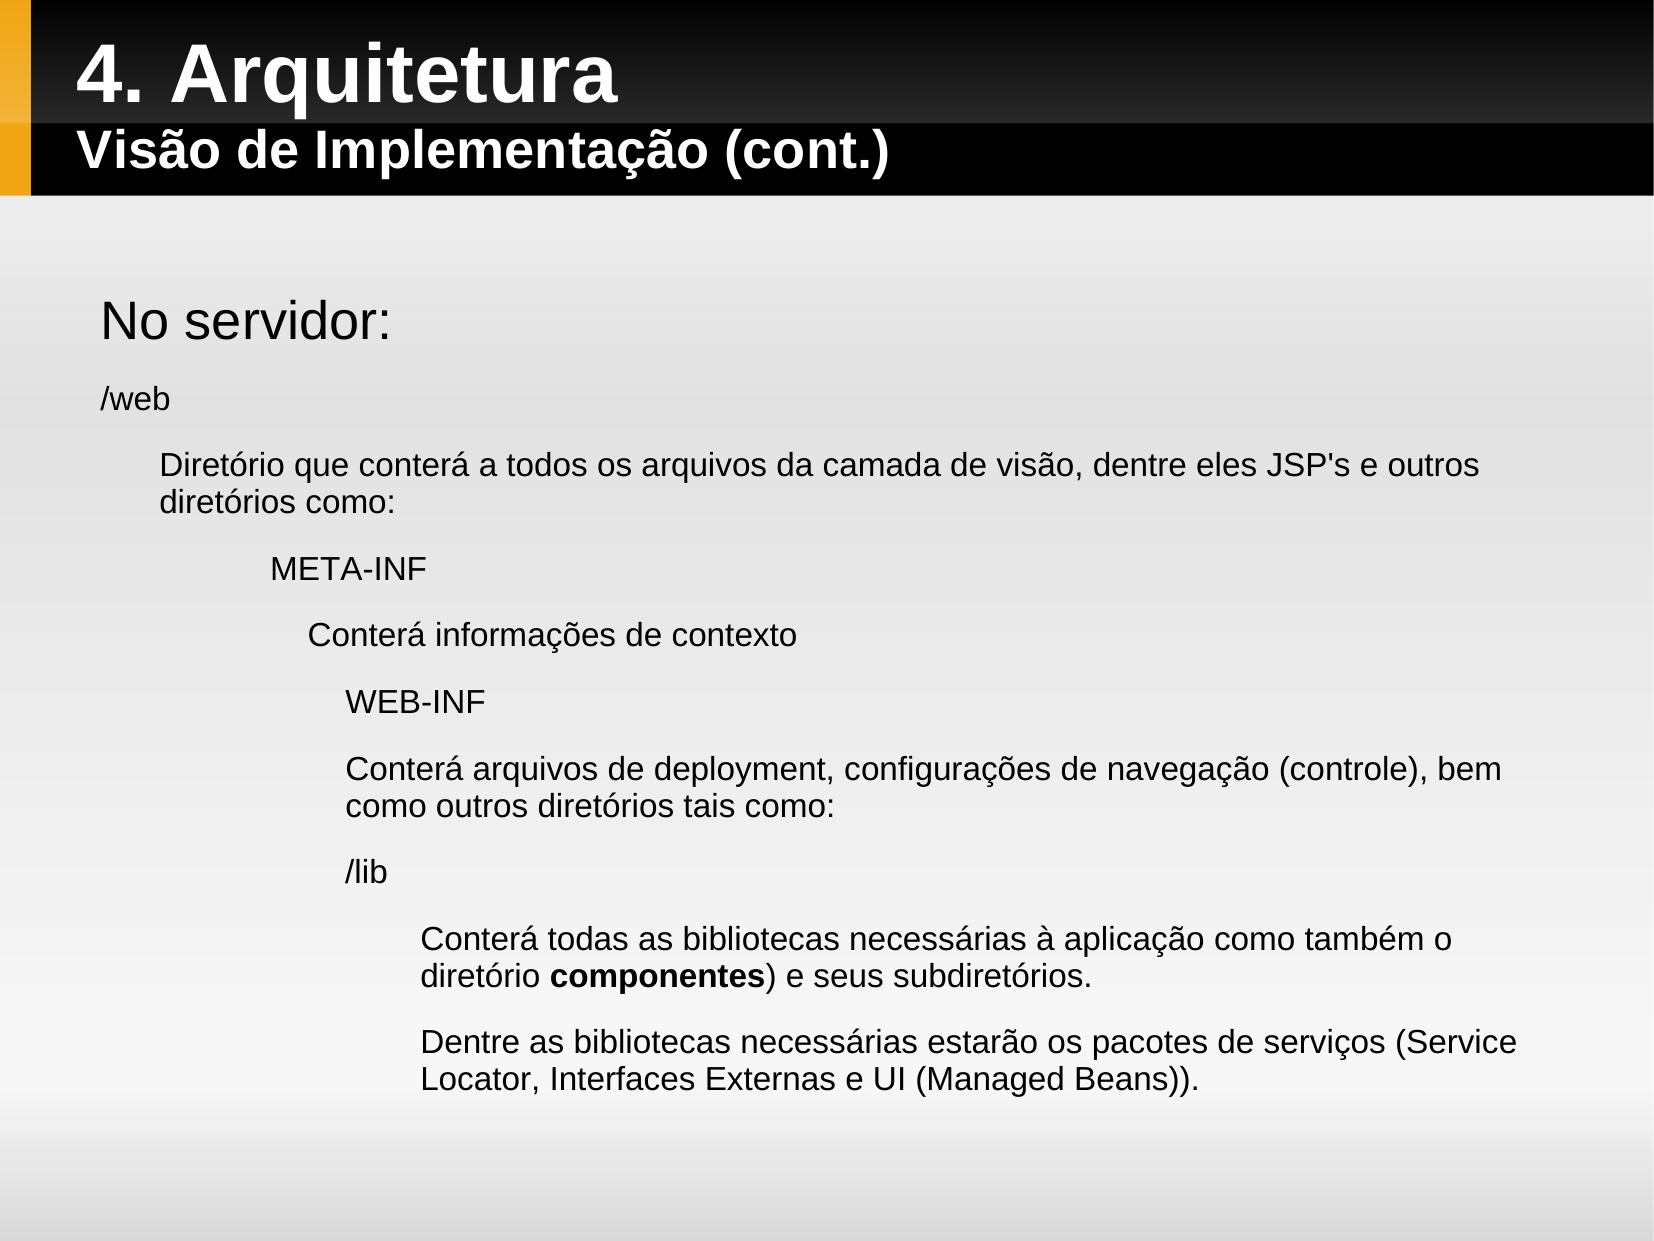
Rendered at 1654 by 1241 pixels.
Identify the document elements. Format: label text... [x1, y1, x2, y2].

picture [0, 0, 1654, 1241]
title 4. Arquitetura Visão de Implementação (cont.) [76, 0, 1565, 208]
list No servidor: /web Diretório que conterá a todos os arquivos da camada de visão, dentre eles JSP's e outros diretórios como: META-INF Conterá informações de contexto WEB-INF Conterá arquivos de deployment, configurações de navegação (controle), bem como outros diretórios tais como: /lib Conterá todas as bibliotecas necessárias à aplicação como também o diretório componentes) e seus subdiretórios. Dentre as bibliotecas necessárias estarão os pacotes de serviços (Service Locator, Interfaces Externas e UI (Managed Beans)). [82, 290, 1571, 1102]
